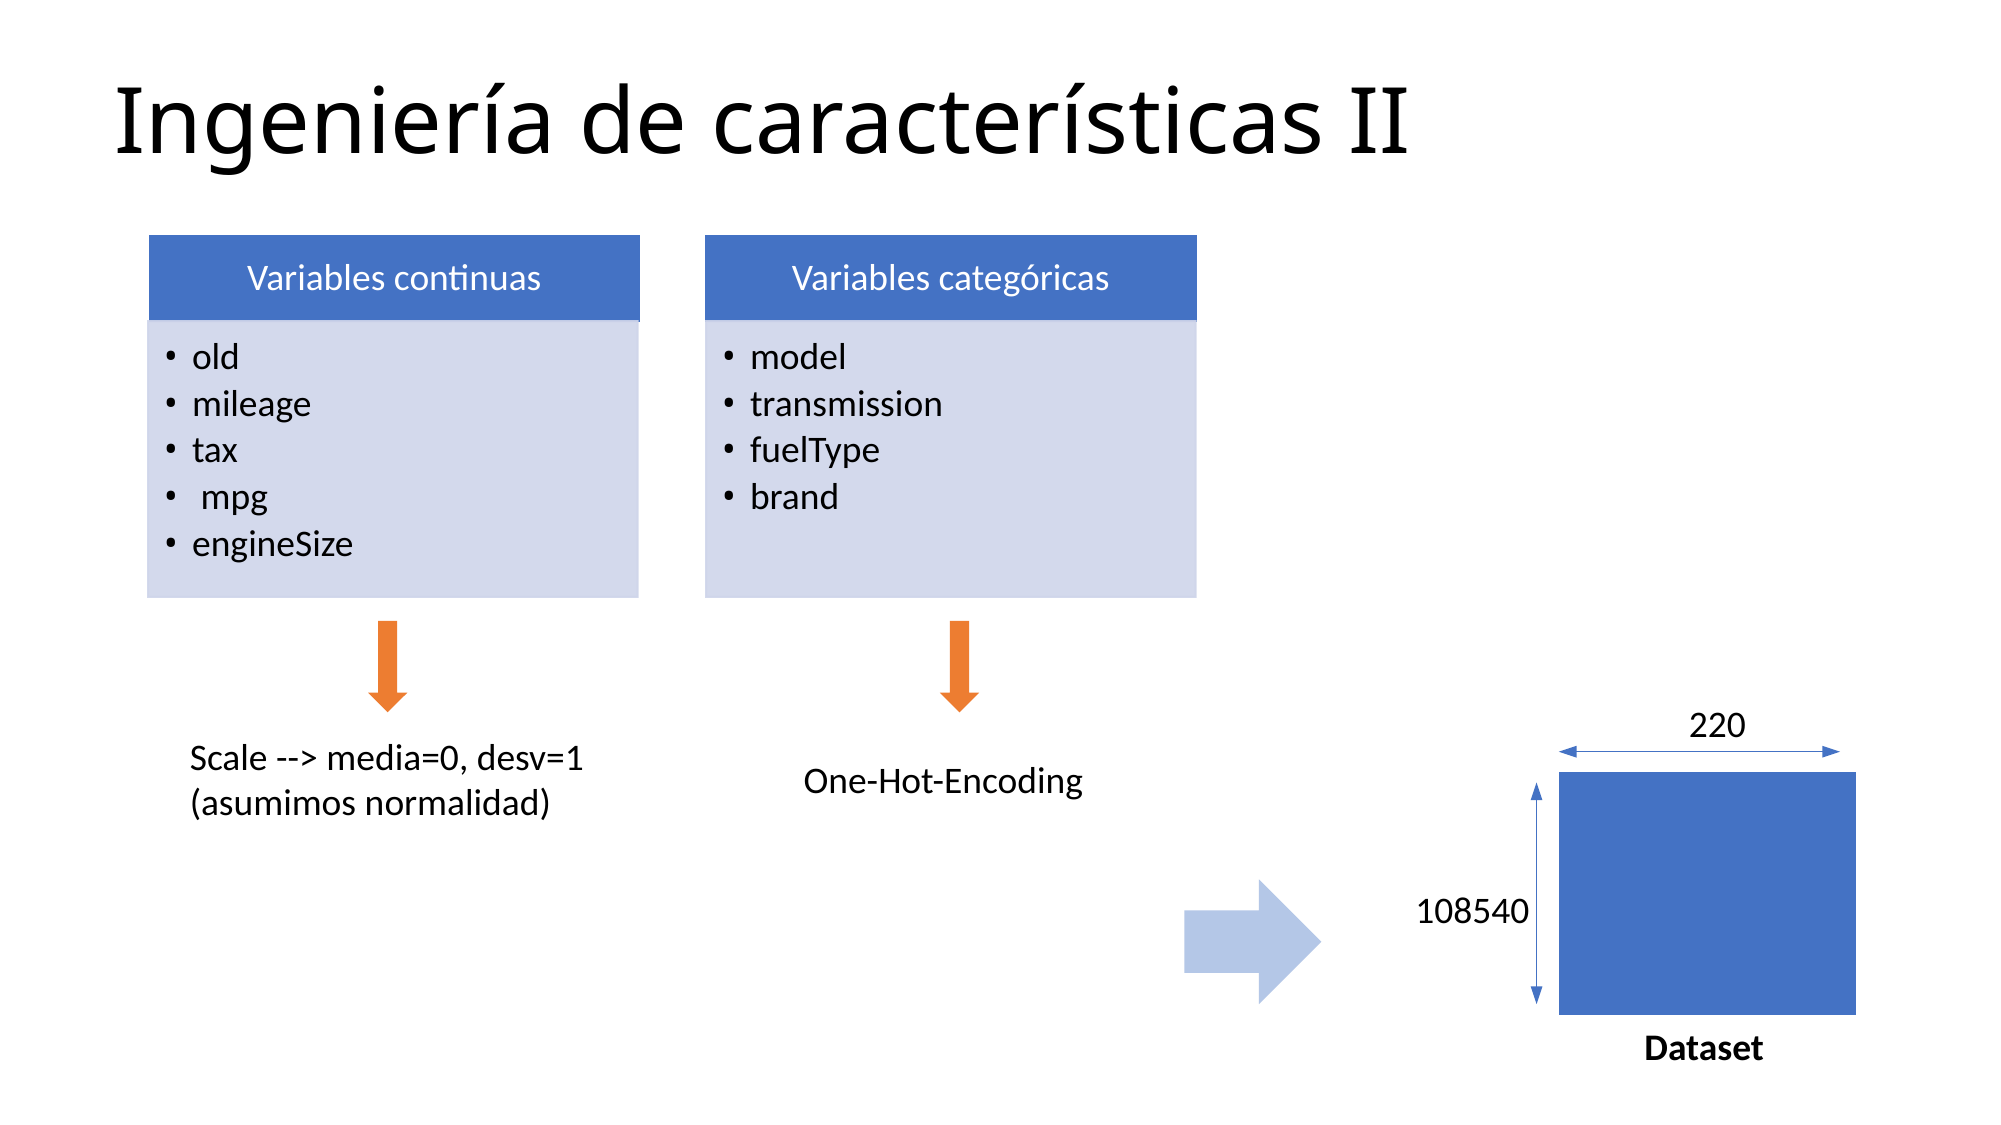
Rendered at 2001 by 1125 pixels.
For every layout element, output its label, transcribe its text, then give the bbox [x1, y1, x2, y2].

text_box old mileage tax mpg engineSize [148, 321, 638, 597]
table_cell [1608, 894, 1658, 954]
table_header [1559, 772, 1608, 833]
table_cell [1559, 894, 1608, 954]
table_header [1658, 772, 1707, 833]
table_cell [1807, 894, 1856, 954]
table_cell [1559, 833, 1608, 894]
table_cell [1608, 833, 1658, 894]
text_box Variables continuas [149, 236, 640, 322]
table_header [1707, 772, 1757, 833]
table_cell [1807, 833, 1856, 894]
text_box model transmission fuelType brand [706, 321, 1196, 597]
text_box Dataset [1629, 1015, 1786, 1079]
text_box 220 [1674, 692, 1778, 754]
text_box 108540 [1400, 878, 1556, 940]
table_cell [1707, 894, 1757, 954]
table_cell [1807, 954, 1856, 1015]
table_cell [1608, 954, 1658, 1015]
text_box Variables categóricas [706, 236, 1196, 321]
table_header [1608, 772, 1658, 833]
text_box Scale --> media=0, desv=1 (asumimos normalidad) [174, 725, 601, 832]
table_cell [1658, 833, 1707, 894]
text_box [942, 621, 977, 711]
table_cell [1658, 954, 1707, 1015]
table_cell [1757, 954, 1807, 1015]
text_box One-Hot-Encoding [788, 748, 1131, 810]
table_cell [1658, 894, 1707, 954]
table_cell [1707, 954, 1757, 1015]
table_header [1807, 772, 1856, 833]
table_cell [1757, 894, 1807, 954]
table_cell [1757, 833, 1807, 894]
table_cell [1559, 954, 1608, 1015]
text_box Ingeniería de características II [99, 15, 1825, 233]
text_box [370, 621, 405, 711]
table_header [1757, 772, 1807, 833]
table_cell [1707, 833, 1757, 894]
text_box [1184, 879, 1322, 1005]
